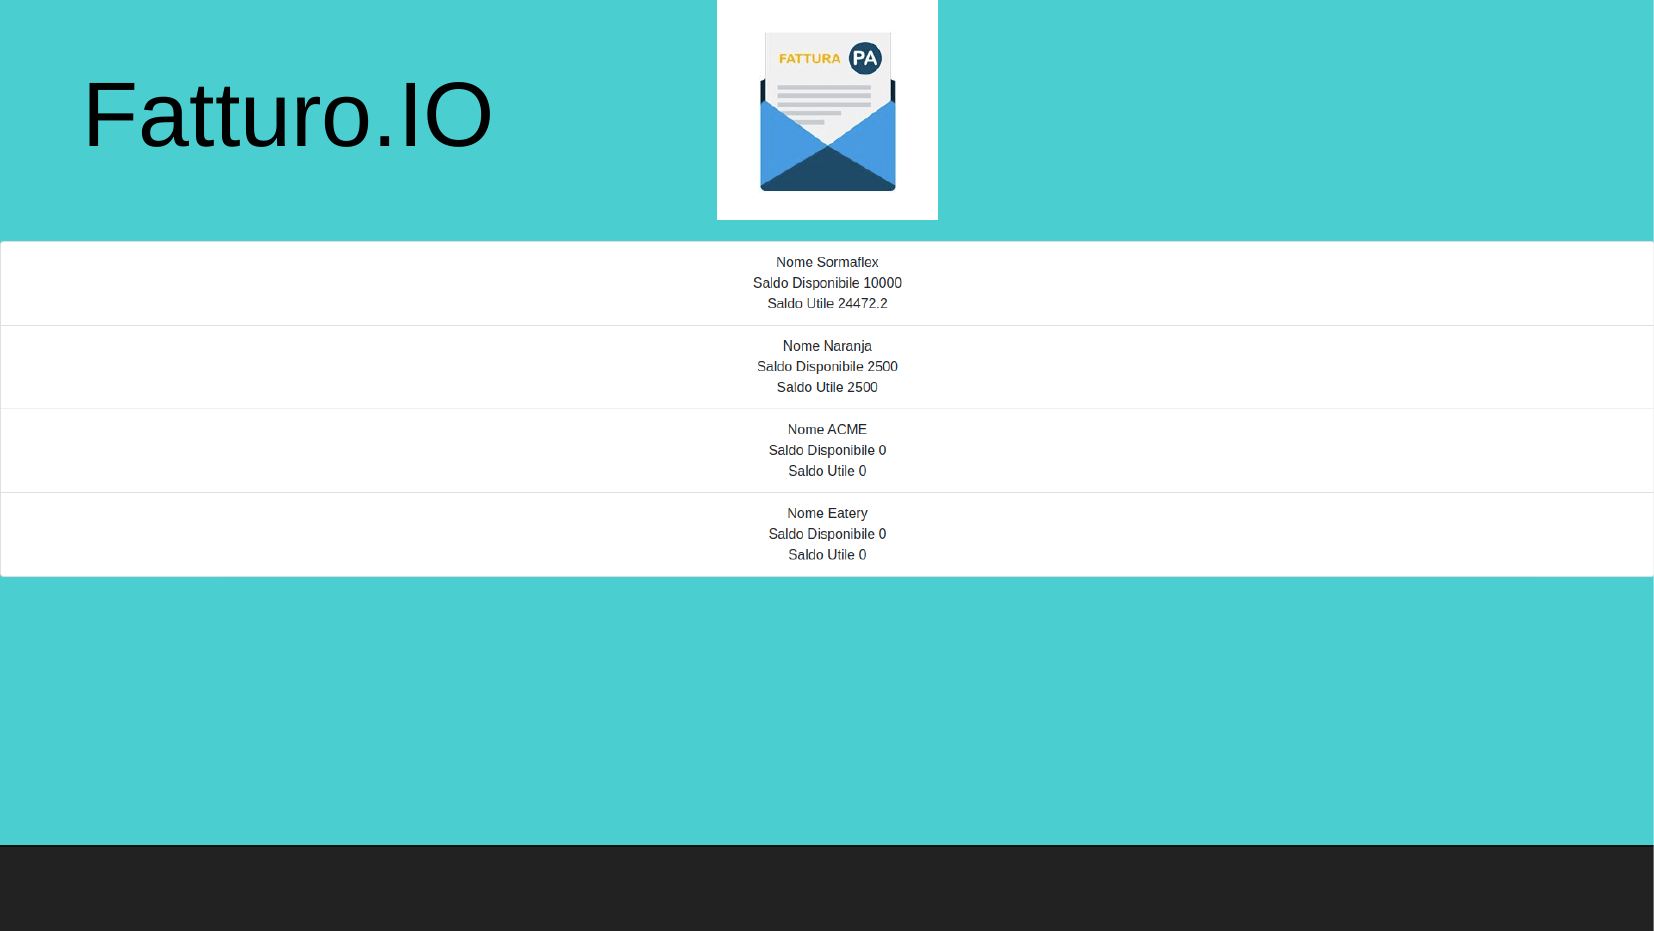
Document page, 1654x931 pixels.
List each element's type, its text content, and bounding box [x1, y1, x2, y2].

title Fatturo.IO [82, 37, 1571, 193]
picture [0, 0, 1654, 931]
